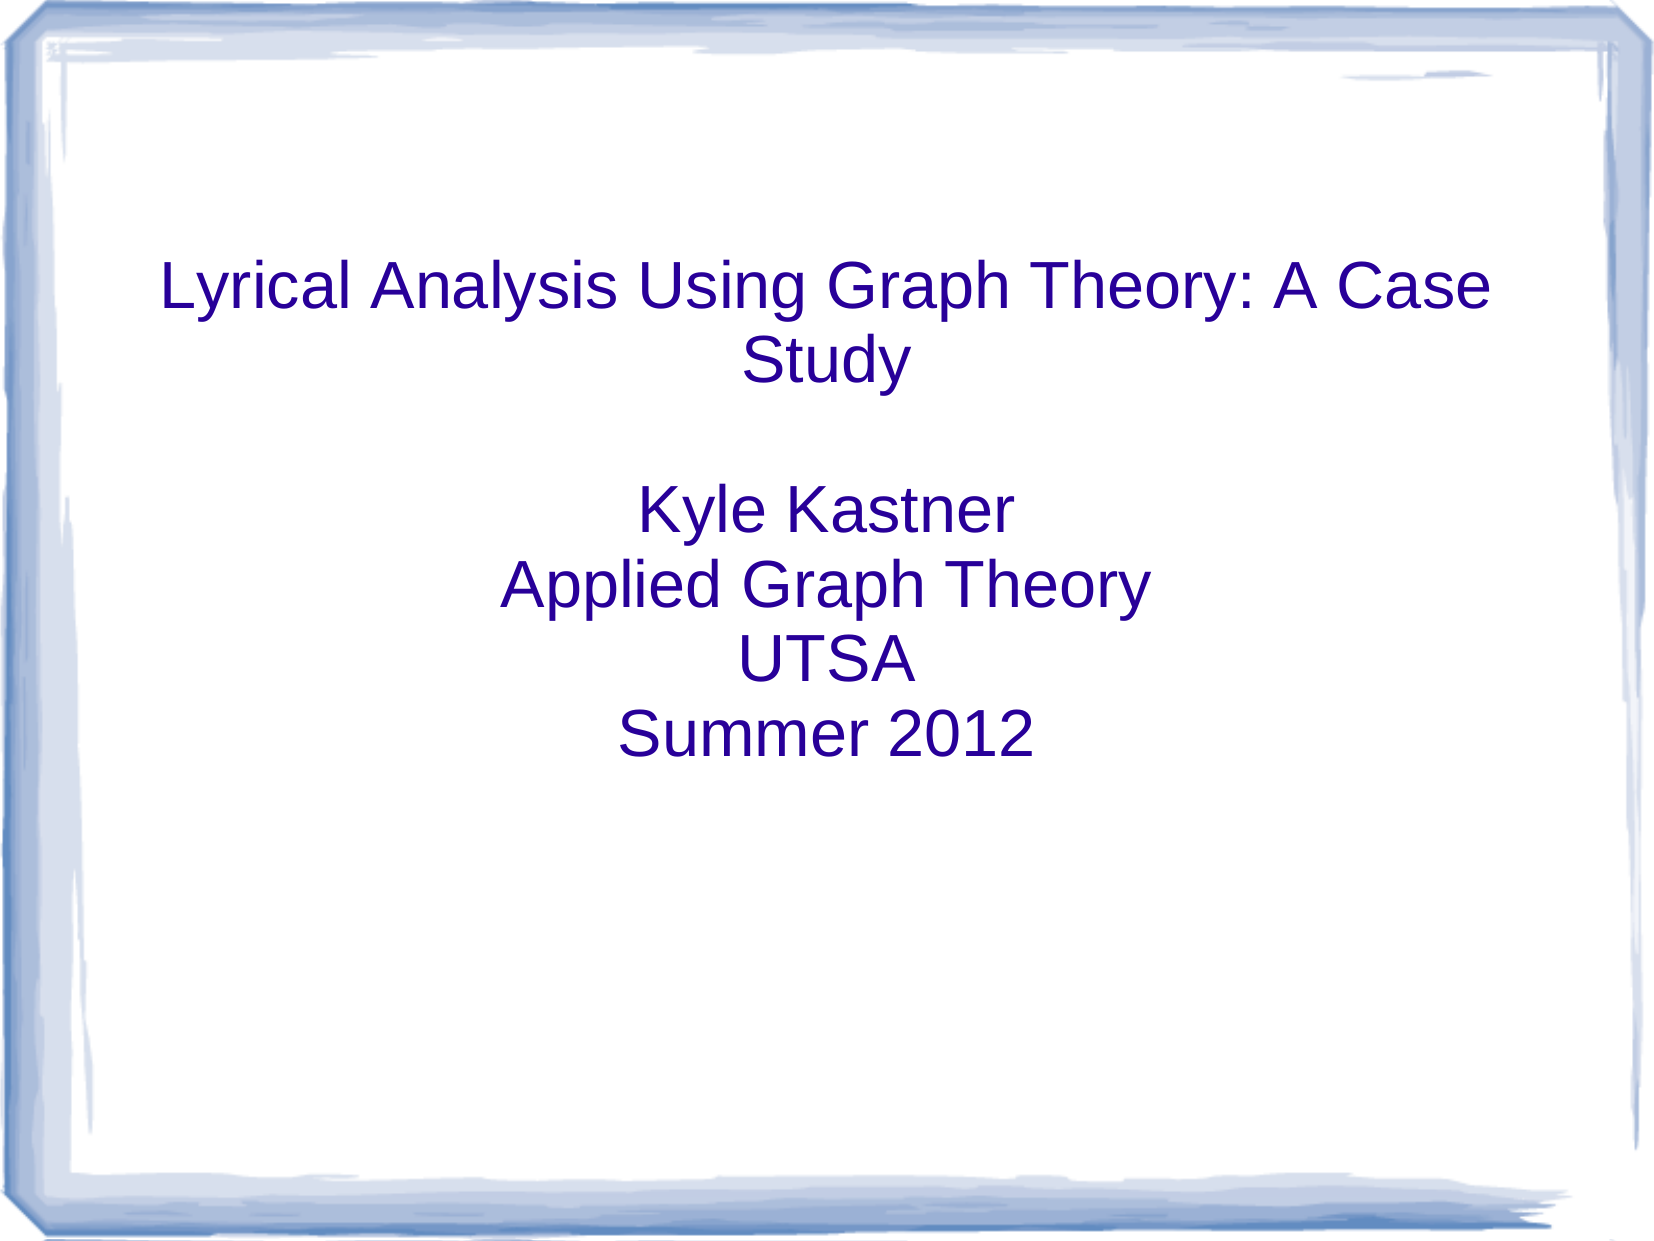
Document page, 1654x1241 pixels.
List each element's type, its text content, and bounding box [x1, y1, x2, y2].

subtitle Lyrical Analysis Using Graph Theory: A Case Study Kyle Kastner Applied Graph Theory UTSA Summer 2012 [82, 49, 1571, 1044]
picture [0, 0, 1654, 1241]
